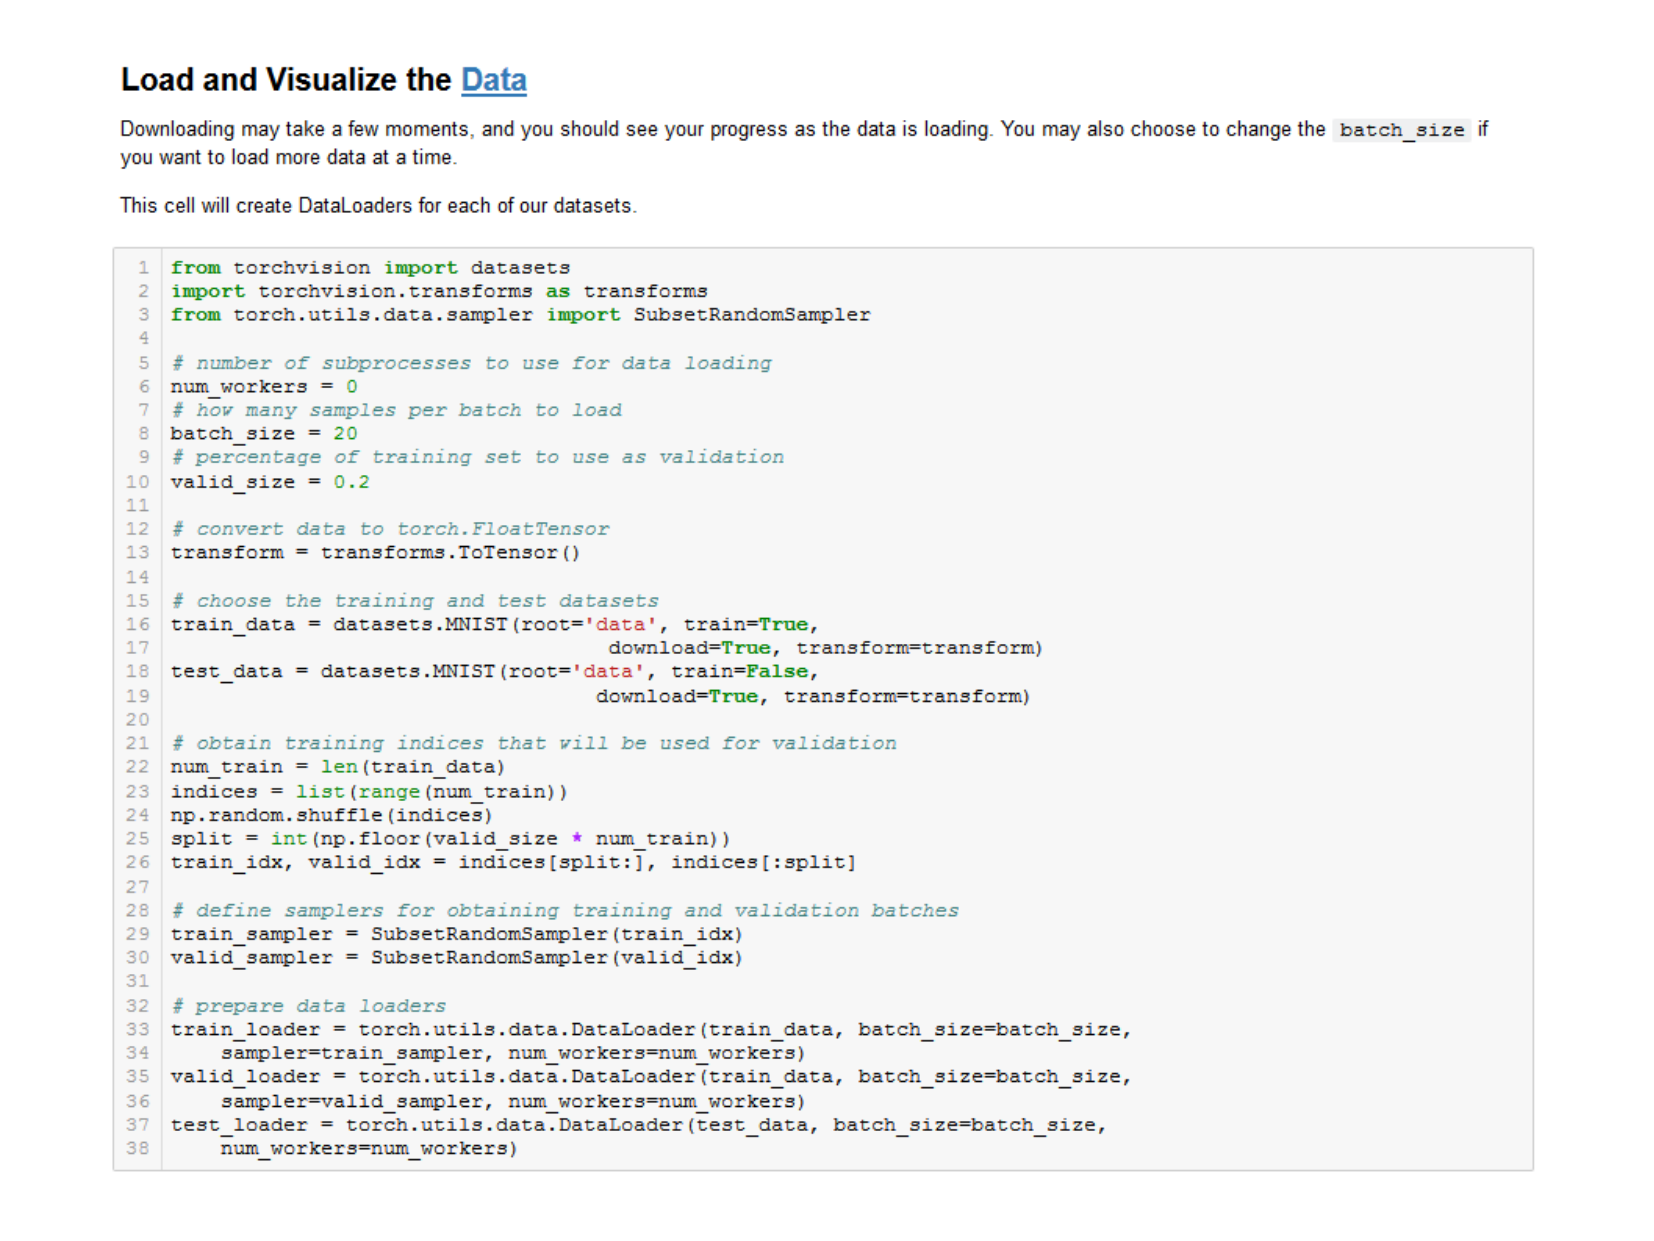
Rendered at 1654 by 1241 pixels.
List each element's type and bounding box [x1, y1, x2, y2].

picture [105, 58, 1561, 1192]
